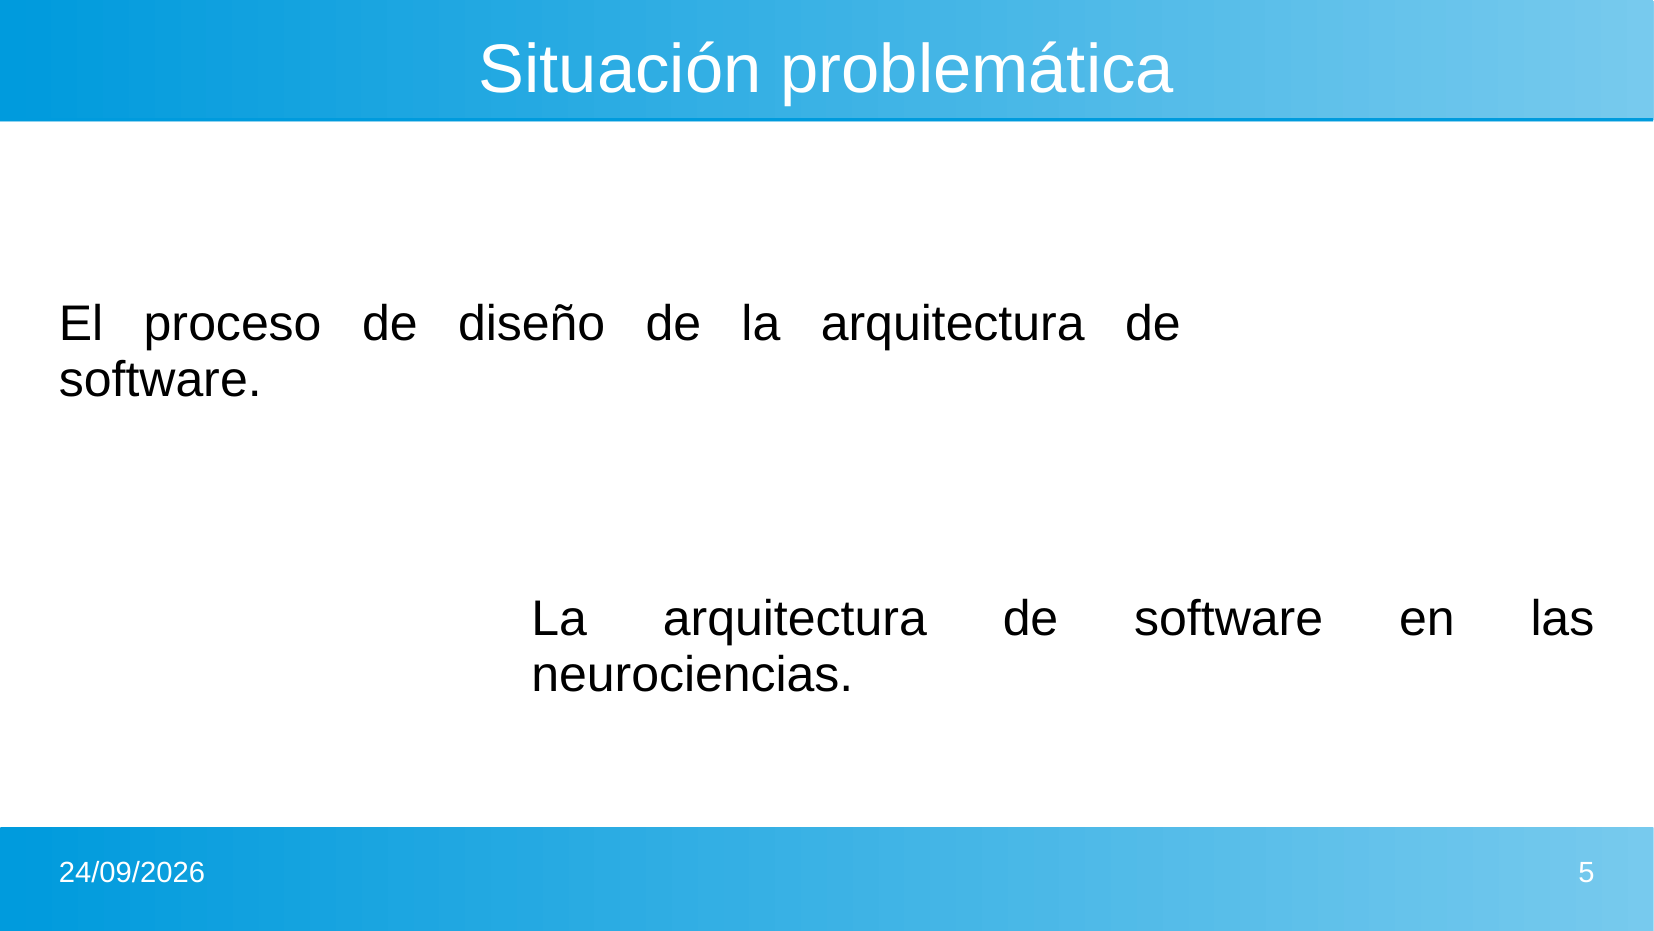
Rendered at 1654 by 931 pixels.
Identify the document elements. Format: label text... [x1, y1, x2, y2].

title Situación problemática [59, 29, 1595, 108]
list El proceso de diseño de la arquitectura de software. [59, 295, 1182, 473]
list La arquitectura de software en las neurociencias. [531, 590, 1595, 709]
